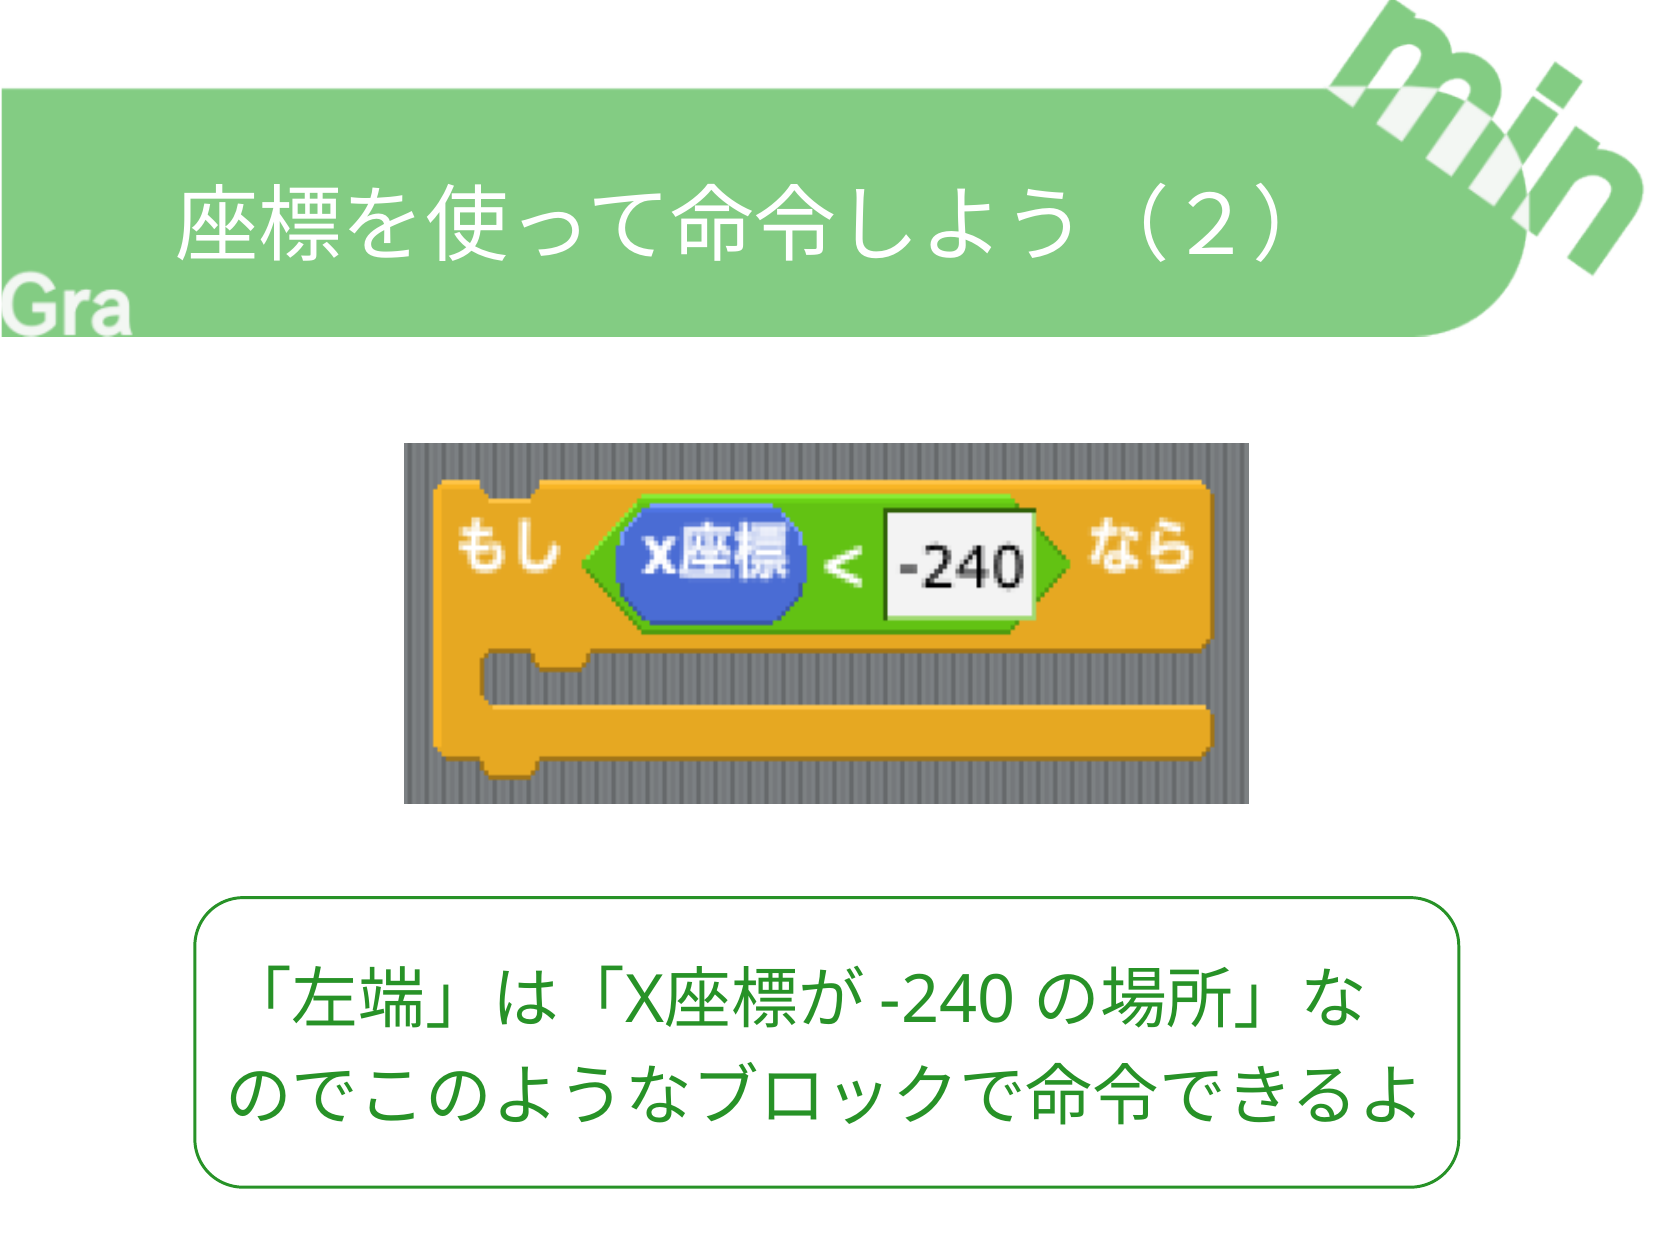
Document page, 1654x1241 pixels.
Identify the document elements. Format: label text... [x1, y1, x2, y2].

picture [404, 443, 1249, 804]
title 座標を使って命令しよう（２） [11, 113, 1501, 324]
picture [1, 0, 1654, 337]
text_box 「左端」は「X座標が -240 の場所」なのでこのようなブロックで命令できるよ [194, 897, 1459, 1188]
